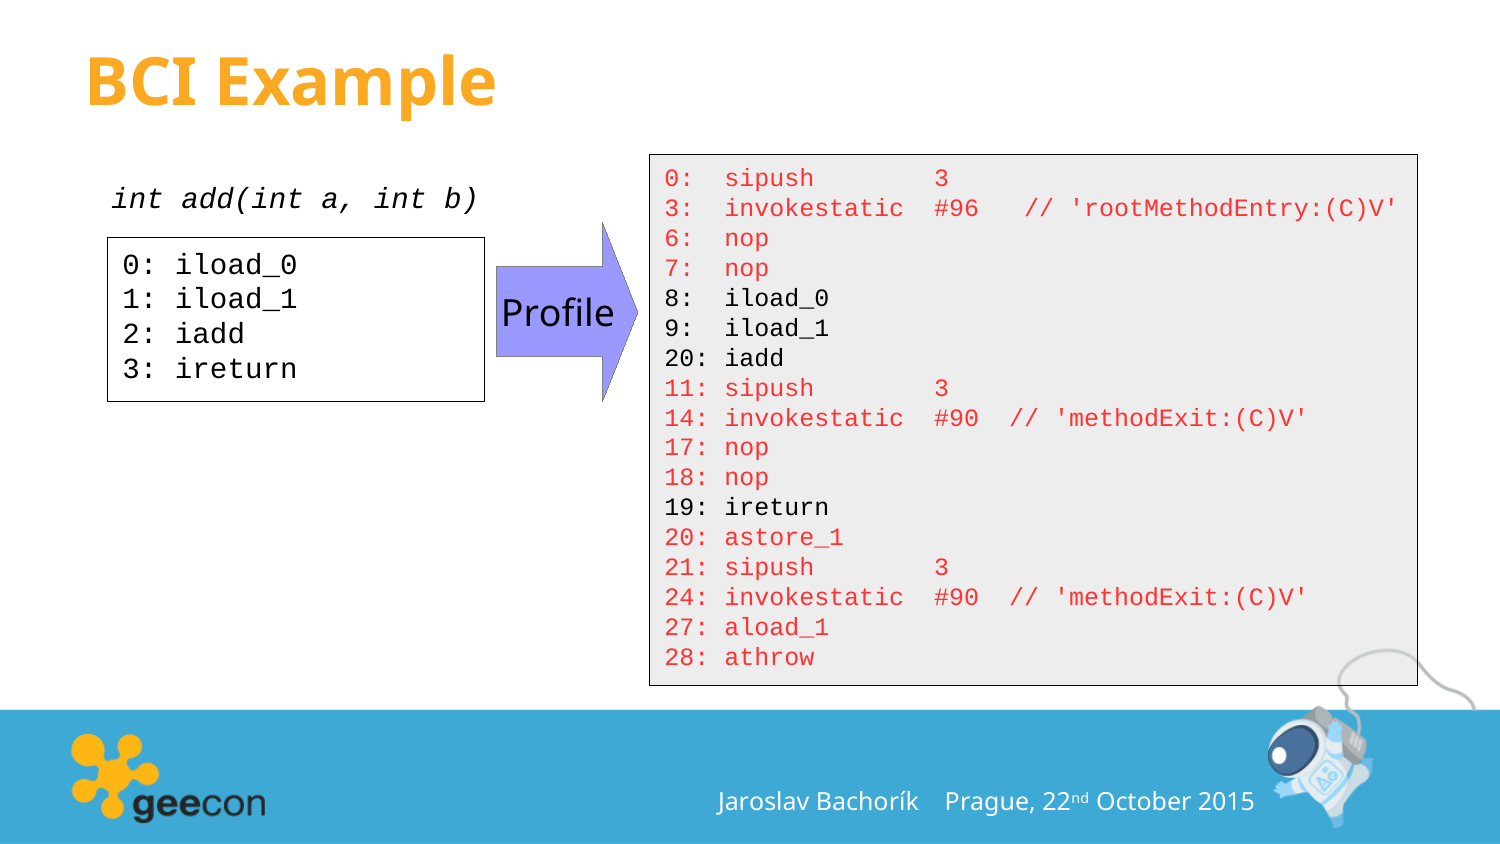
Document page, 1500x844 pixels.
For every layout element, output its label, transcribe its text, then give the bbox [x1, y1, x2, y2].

title BCI Example [75, 33, 1426, 175]
text_box Jaroslav Bachorík Prague, 22nd October 2015 [442, 778, 1270, 824]
picture [0, 0, 1500, 844]
text_box Profile [496, 222, 638, 402]
text_box 0: iload_0 1: iload_1 2: iadd 3: ireturn [107, 237, 485, 402]
text_box 0: sipush 3 3: invokestatic #96 // 'rootMethodEntry:(C)V' 6: nop 7: nop 8: iload_0 9: iload_1 20: iadd 11: sipush 3 14: invokestatic #90 // 'methodExit:(C)V' 17: nop 18: nop 19: ireturn 20: astore_1 21: sipush 3 24: invokestatic #90 // 'methodExit:(C)V' 27: aload_1 28: athrow [649, 175, 1418, 686]
text_box int add(int a, int b) [94, 171, 497, 225]
